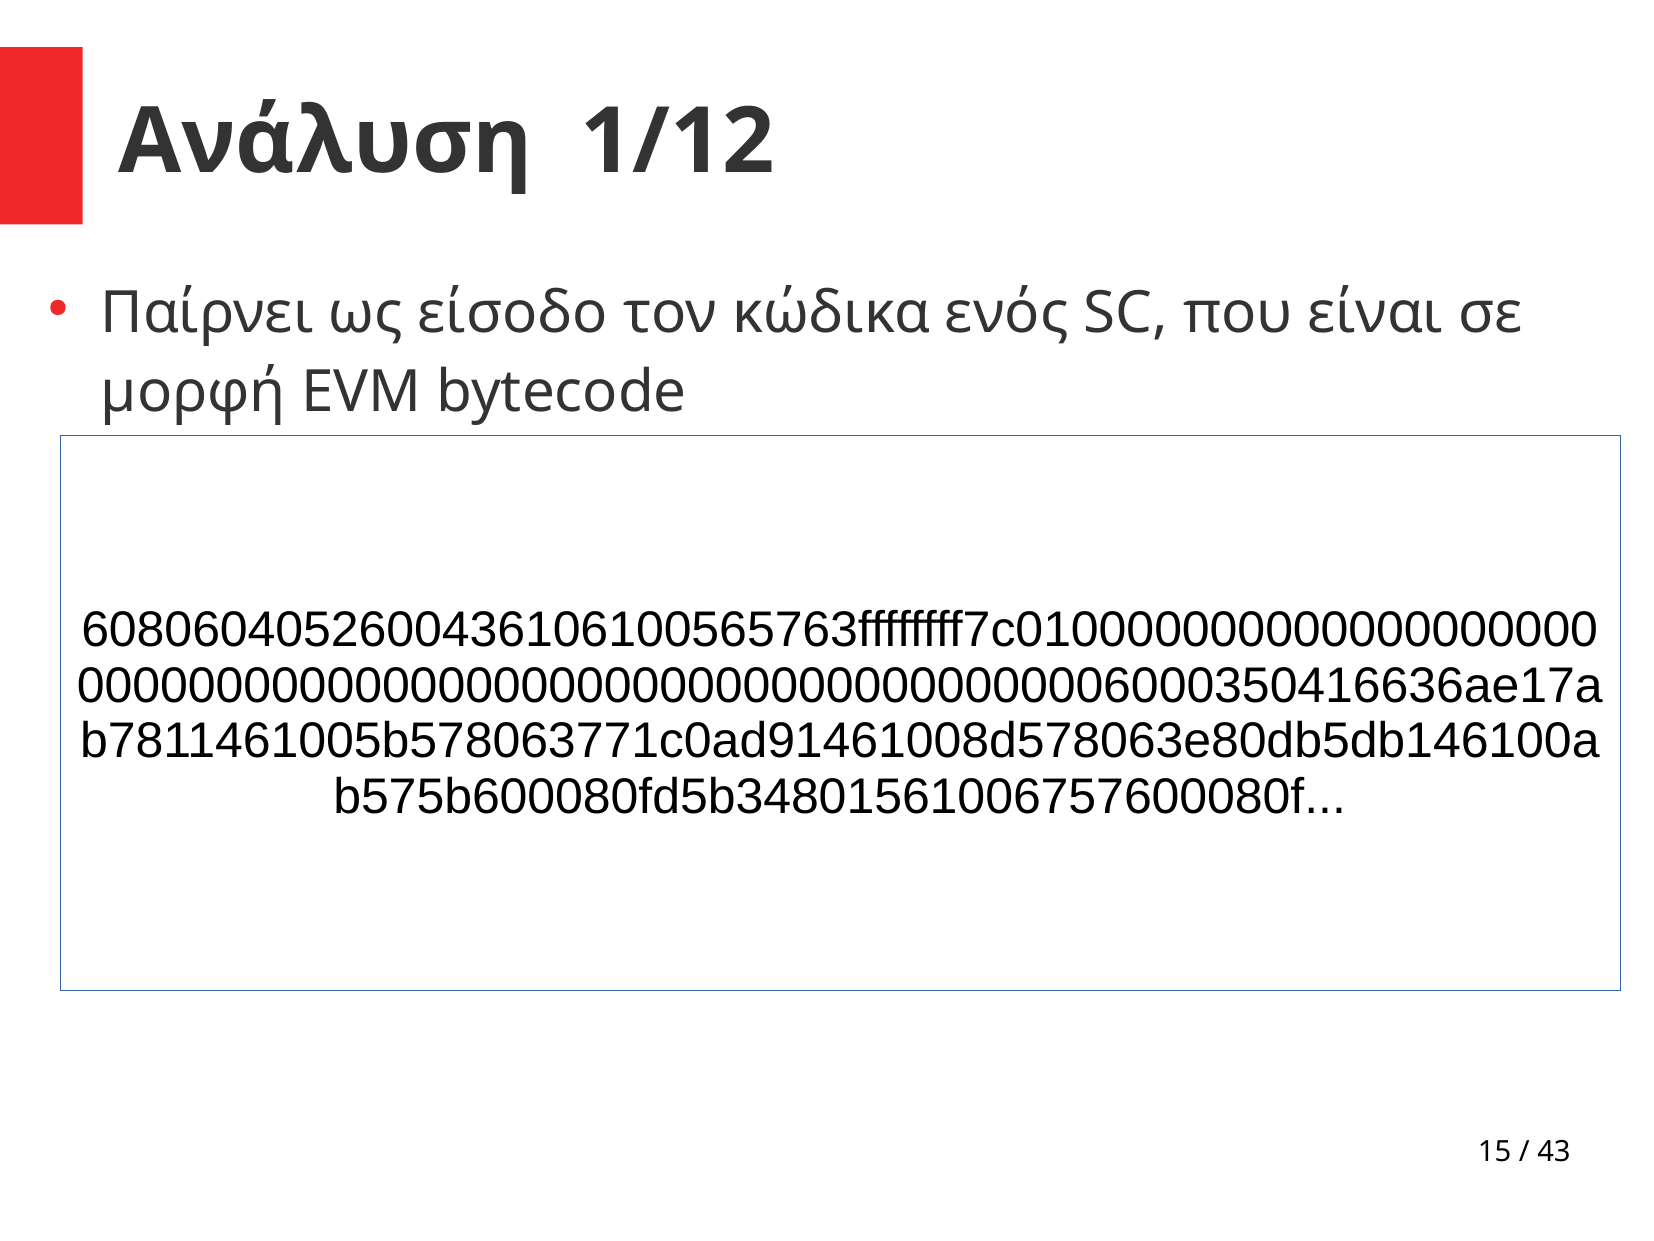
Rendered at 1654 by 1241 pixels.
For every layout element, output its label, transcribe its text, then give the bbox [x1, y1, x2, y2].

title Ανάλυση 1/12 [118, 33, 1571, 241]
text_box 6080604052600436106100565763ffffffff7c01000000000000000000000000000000000000000000000000000000006000350416636ae17ab7811461005b578063771c0ad91461008d578063e80db5db146100ab575b600080fd5b34801561006757600080f... [60, 435, 1621, 991]
list Παίρνει ως είσοδο τον κώδικα ενός SC, που είναι σε μορφή EVM bytecode [30, 270, 1621, 436]
